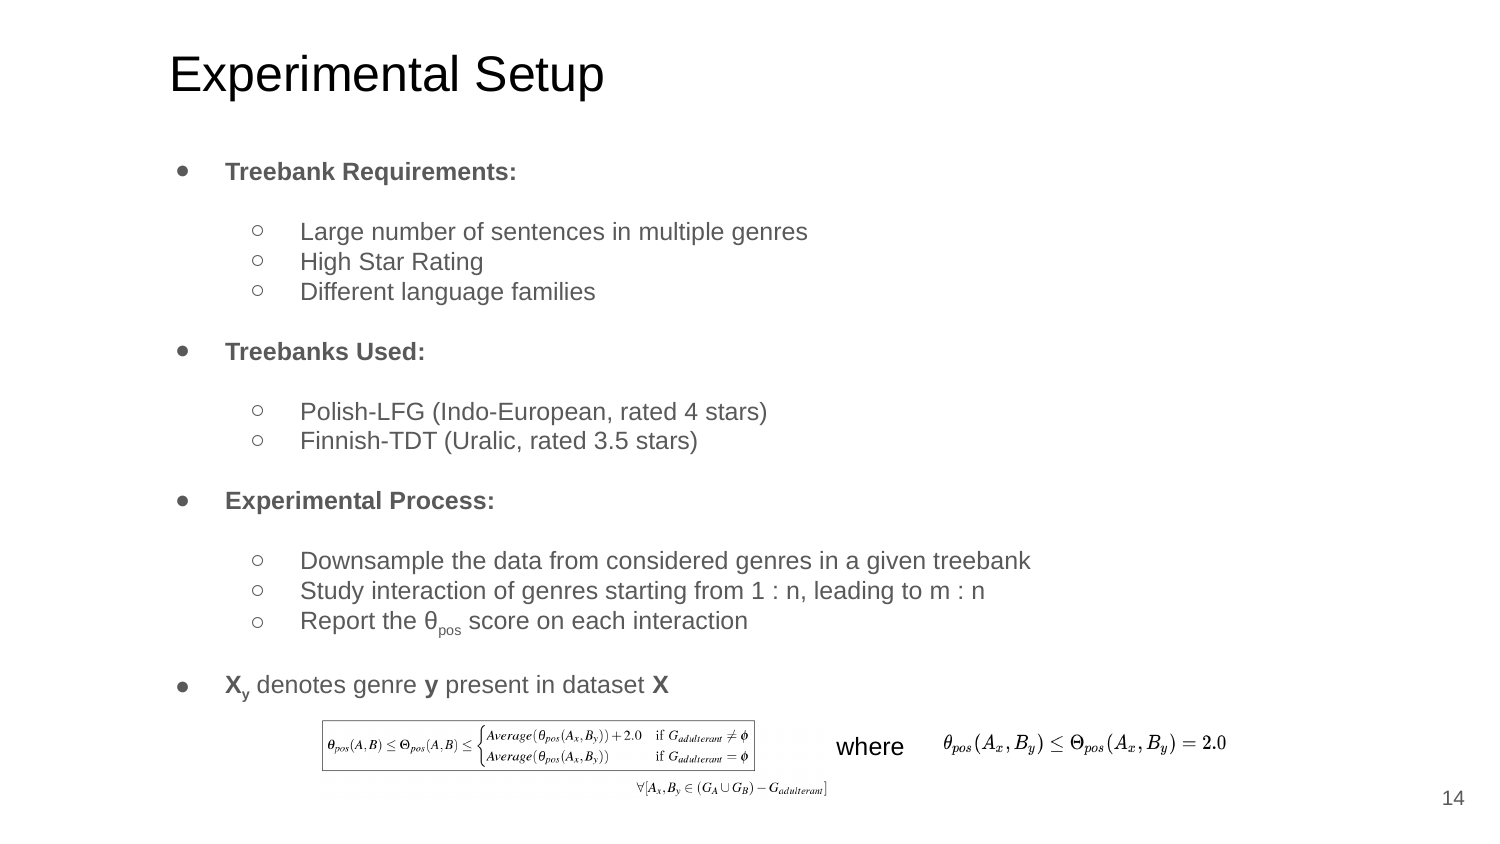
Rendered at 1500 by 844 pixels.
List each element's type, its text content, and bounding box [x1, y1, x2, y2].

text_box where [821, 715, 939, 767]
title Experimental Setup [154, 26, 1346, 92]
list Treebank Requirements: Large number of sentences in multiple genres High Star Rating Different language families Treebanks Used: Polish-LFG (Indo-European, rated 4 stars) Finnish-TDT (Uralic, rated 3.5 stars) Experimental Process: Downsample the data from considered genres in a given treebank Study interaction of genres starting from 1 : n, leading to m : n Report the θpos score on each interaction Xy denotes genre y present in dataset X [135, 140, 1346, 742]
slide_number 1 [1389, 764, 1480, 830]
picture [316, 715, 831, 802]
picture [943, 732, 1226, 757]
